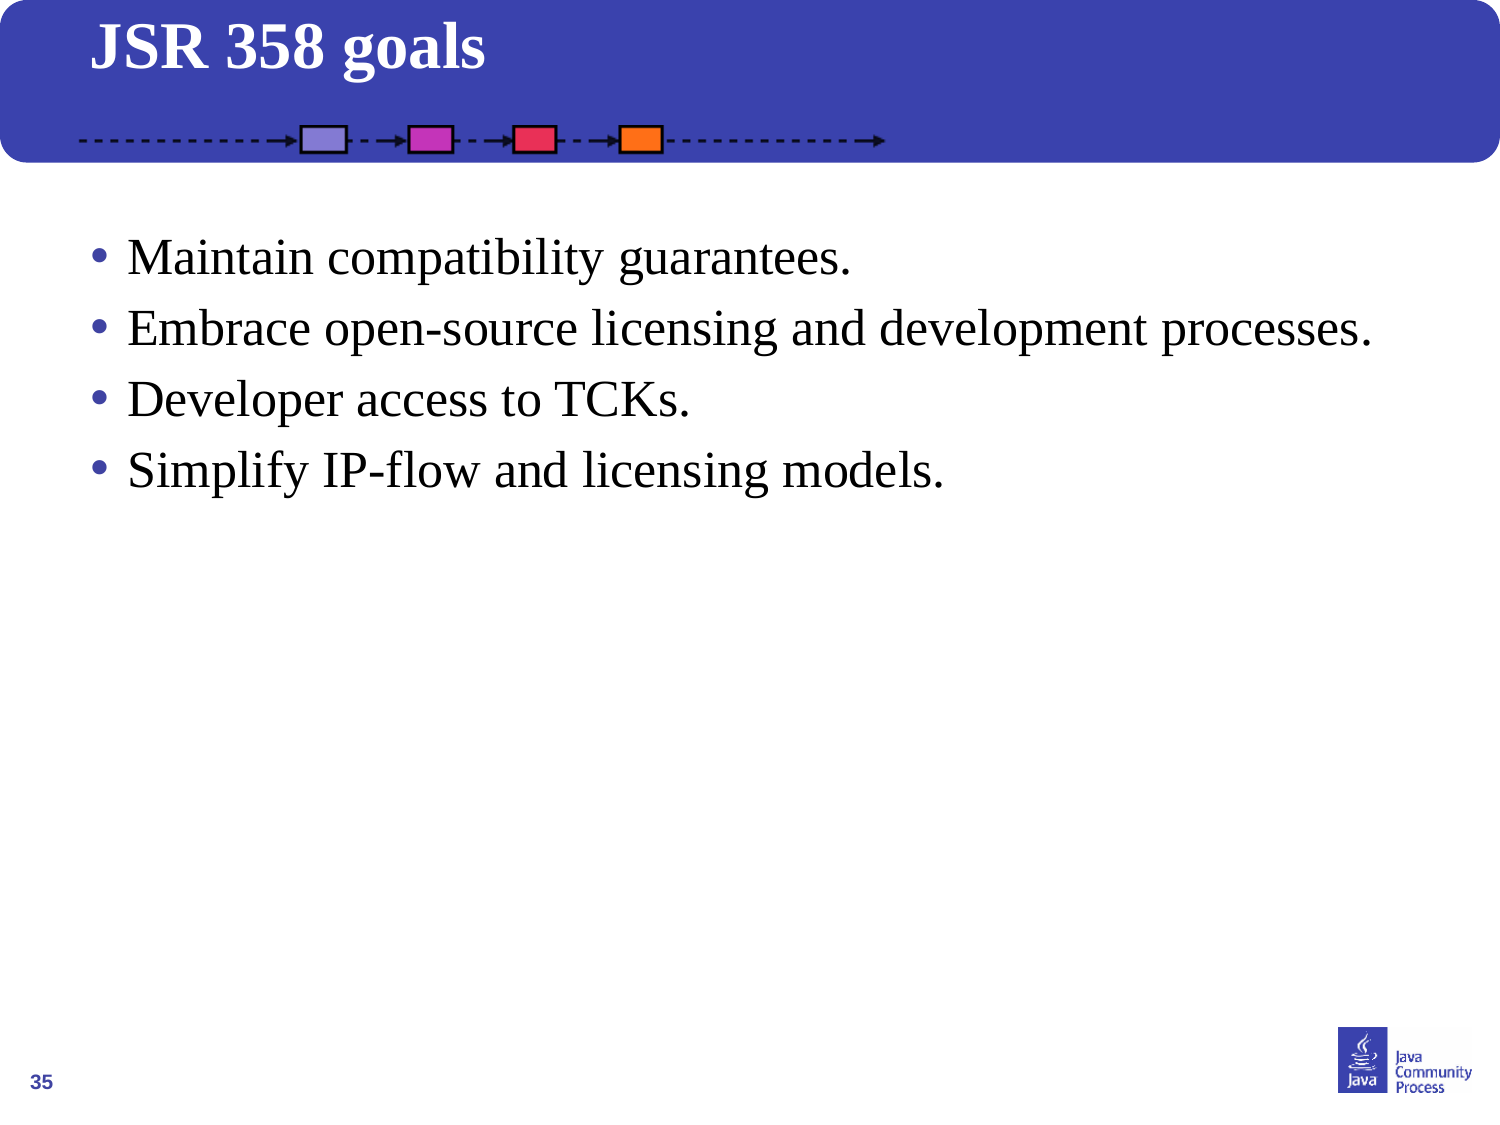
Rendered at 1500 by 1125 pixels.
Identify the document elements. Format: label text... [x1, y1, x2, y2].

picture [1337, 1026, 1472, 1093]
list Maintain compatibility guarantees. Embrace open-source licensing and development processes. Developer access to TCKs. Simplify IP-flow and licensing models. [75, 219, 1438, 1061]
title JSR 358 goals [75, 0, 1391, 143]
picture [70, 125, 897, 156]
